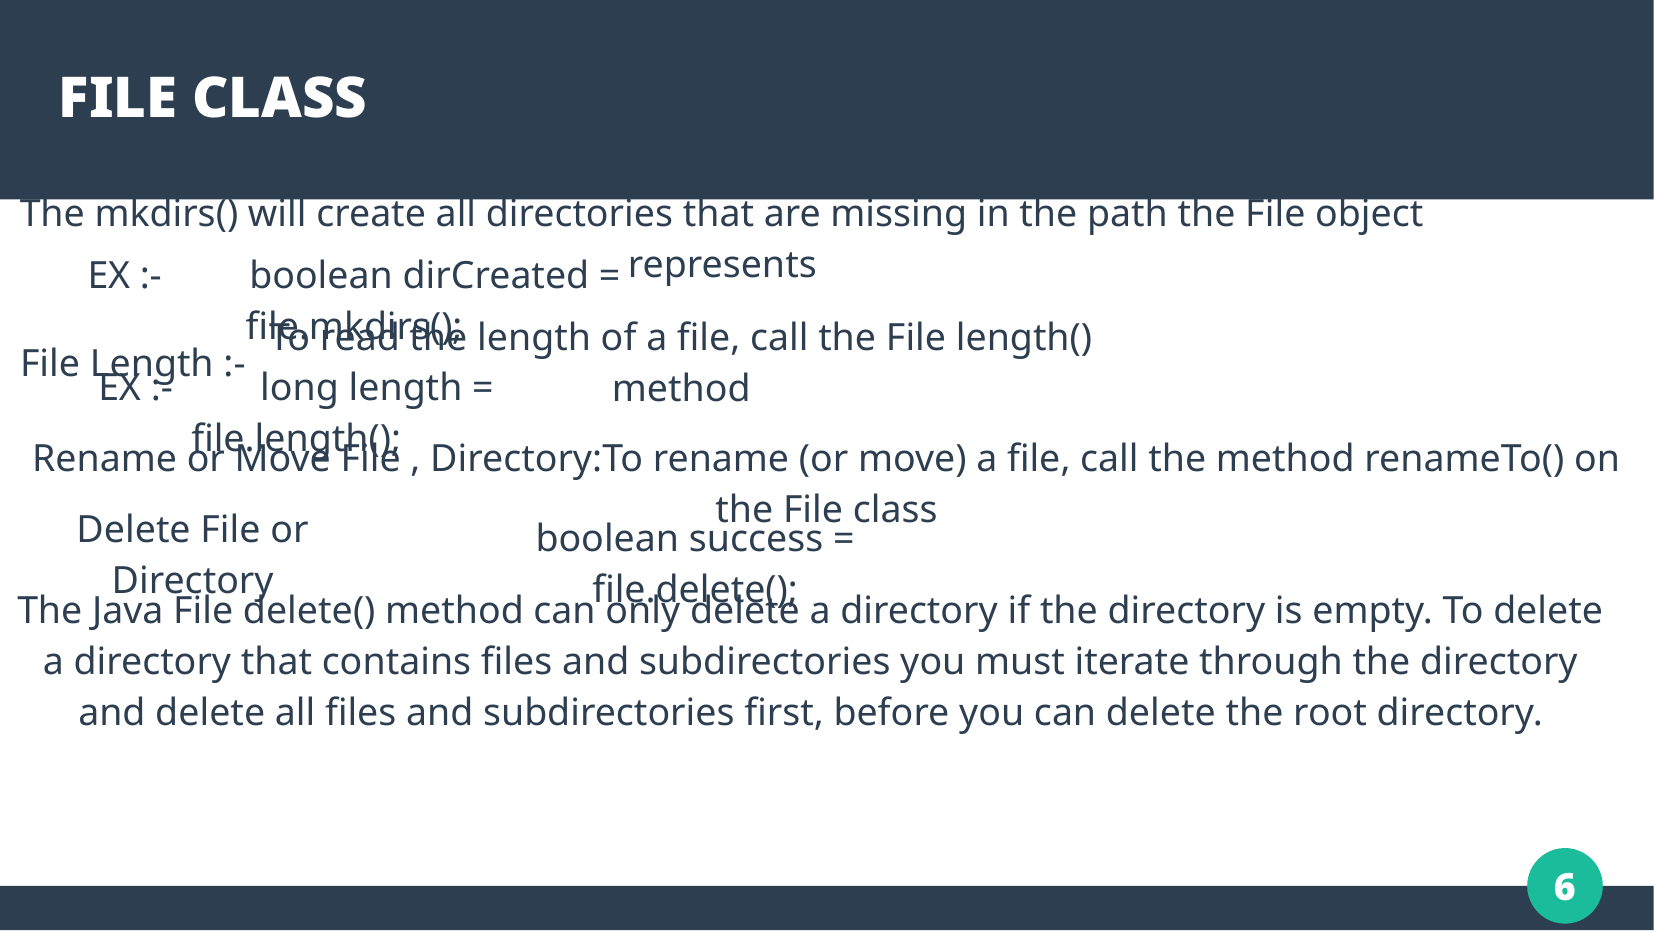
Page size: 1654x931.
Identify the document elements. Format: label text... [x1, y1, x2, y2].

text_box Rename or Move File , Directory:To rename (or move) a file, call the method renameTo() on the File class [0, 442, 1654, 523]
text_box Delete File or Directory [0, 522, 386, 581]
text_box EX :- long length = file.length(); [2, 380, 591, 442]
text_box boolean success = file.delete(); [442, 531, 948, 581]
text_box To read the length of a file, call the File length() method [236, 330, 1127, 393]
text_box File Length :- [0, 330, 236, 393]
text_box EX :- boolean dirCreated = file.mkdirs(); [0, 268, 709, 330]
title FILE CLASS [59, 37, 1595, 155]
text_box The mkdirs() will create all directories that are missing in the path the File object represents [0, 206, 1447, 269]
text_box The Java File delete() method can only delete a directory if the directory is empty. To delete a directory that contains files and subdirectories you must iterate through the directory and delete all files and subdirectories first, before you can delete the root directory. [0, 581, 1623, 739]
